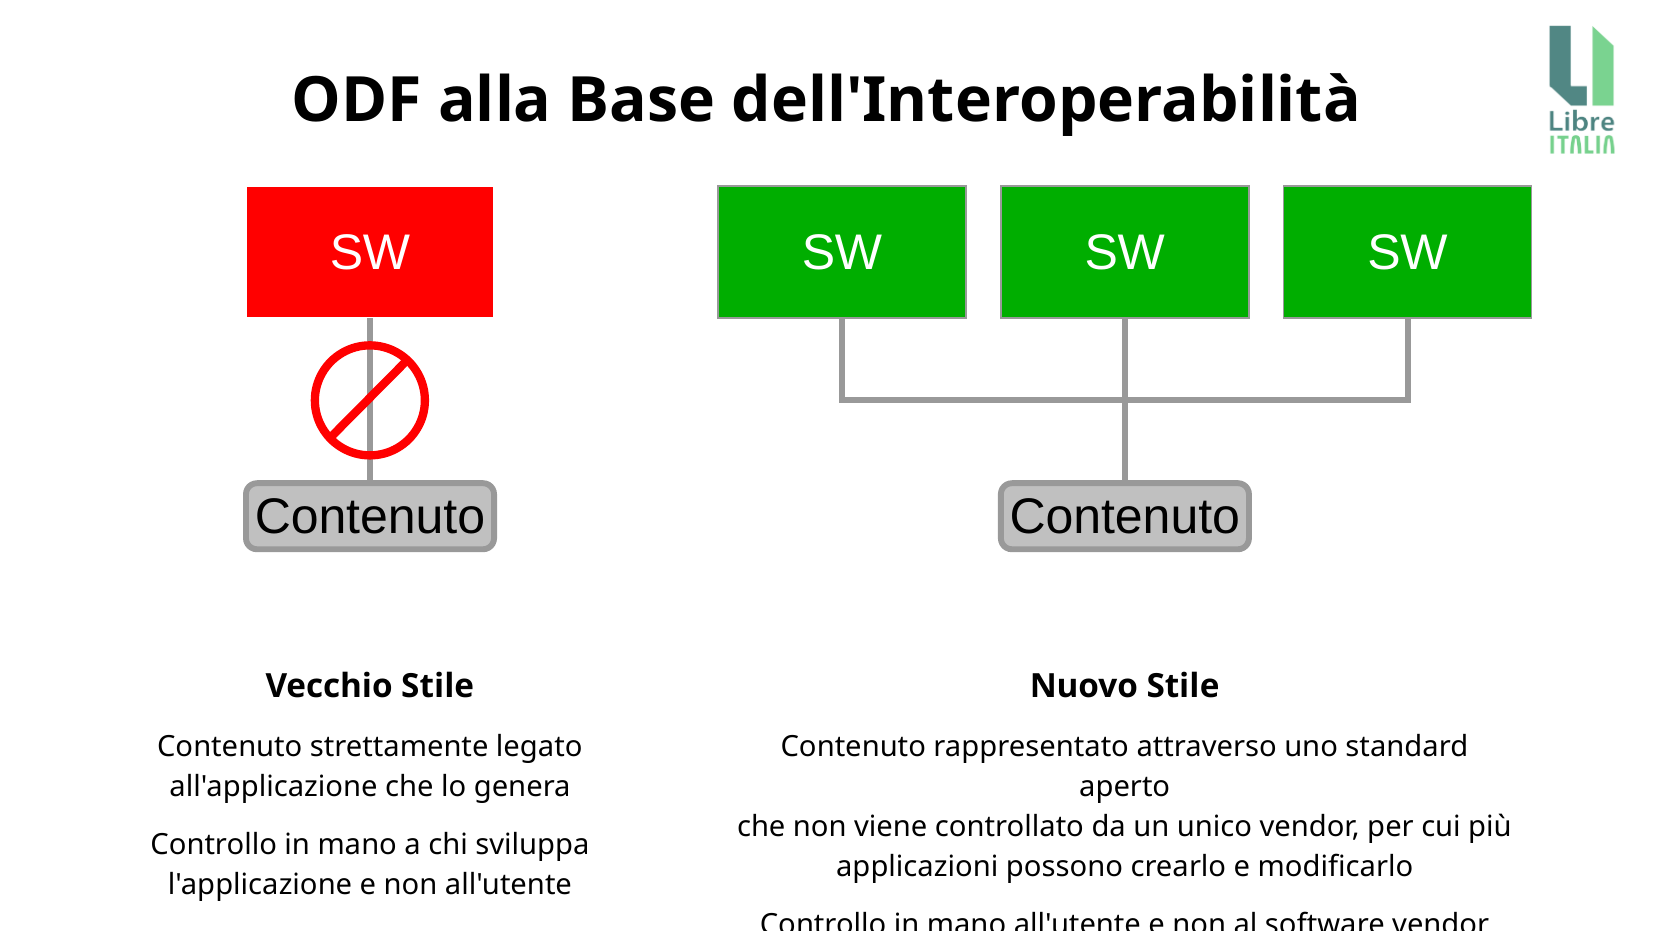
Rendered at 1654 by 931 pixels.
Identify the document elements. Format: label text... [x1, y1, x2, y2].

text_box SW [718, 185, 967, 319]
text_box Contenuto [245, 483, 495, 550]
text_box Nuovo Stile Contenuto rappresentato attraverso uno standard aperto che non viene controllato da un unico vendor, per cui più applicazioni possono crearlo e modificarlo Controllo in mano all'utente e non al software vendor [718, 654, 1532, 931]
text_box SW [1283, 185, 1532, 319]
text_box Contenuto [1000, 483, 1249, 550]
text_box Vecchio Stile Contenuto strettamente legato all'applicazione che lo genera Controllo in mano a chi sviluppa l'applicazione e non all'utente [100, 654, 640, 911]
title ODF alla Base dell'Interoperabilità [129, 44, 1525, 151]
picture [1529, 23, 1632, 158]
text_box SW [1000, 185, 1249, 319]
text_box SW [245, 185, 494, 319]
